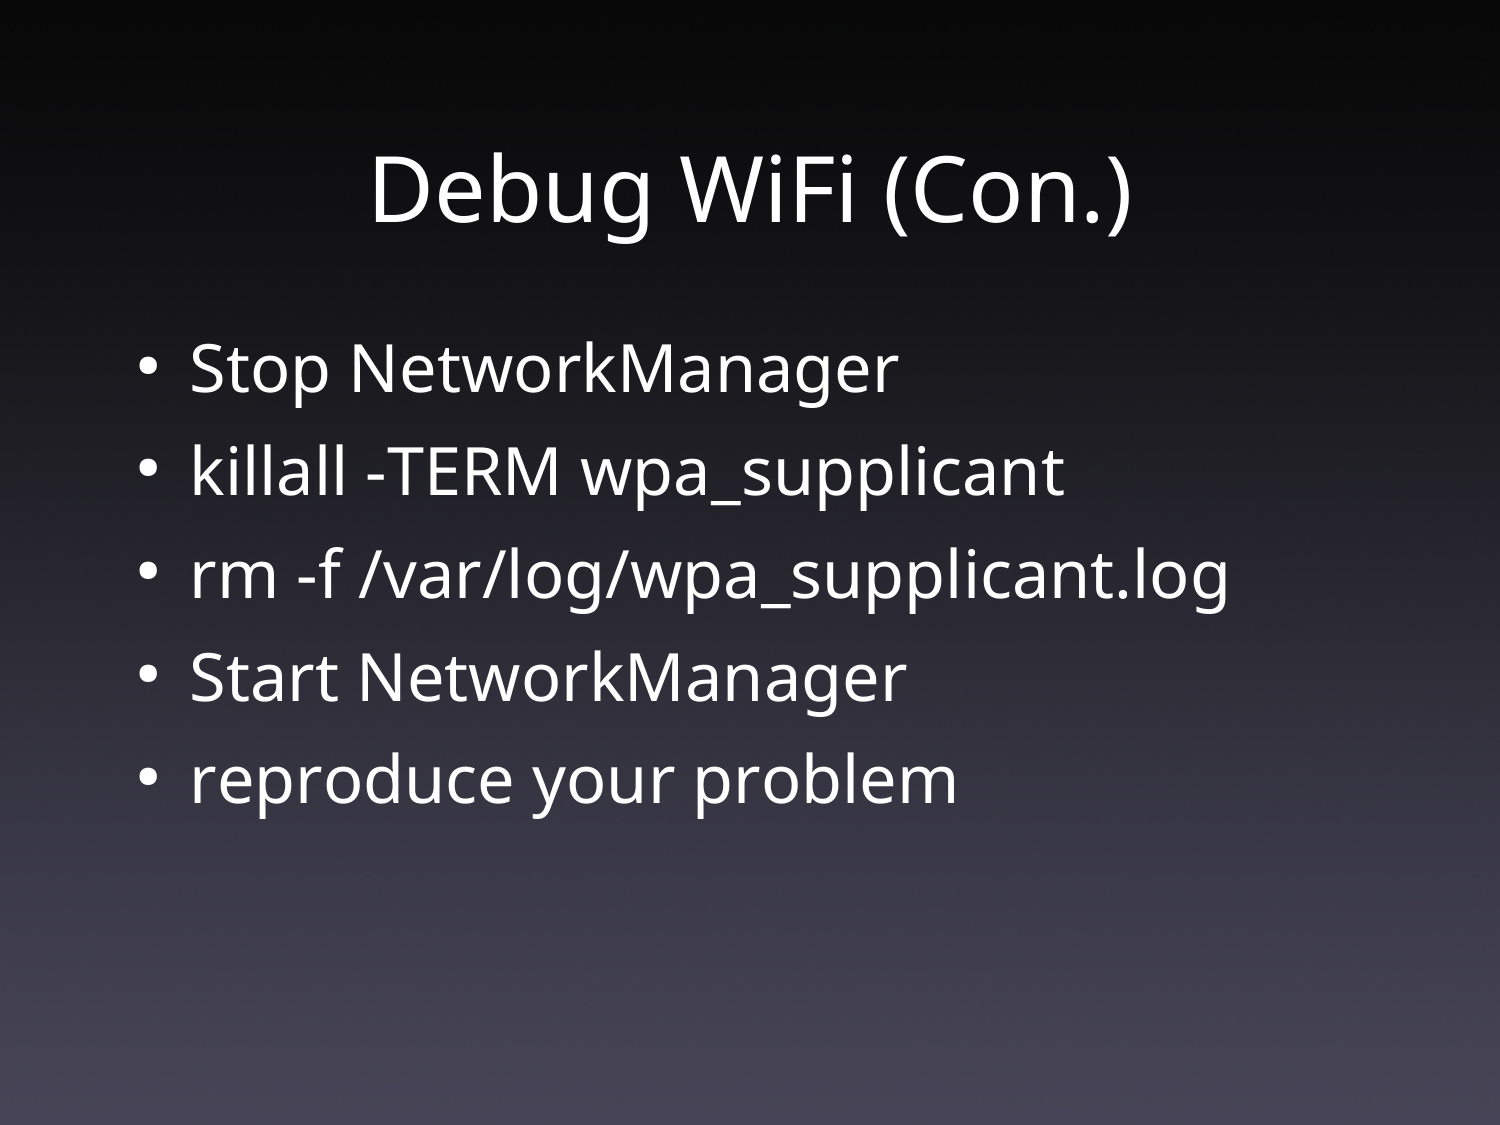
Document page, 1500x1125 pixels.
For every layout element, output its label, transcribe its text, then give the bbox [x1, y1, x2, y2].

title Debug WiFi (Con.) [110, 93, 1392, 282]
list Stop NetworkManager killall -TERM wpa_supplicant rm -f /var/log/wpa_supplicant.log Start NetworkManager reproduce your problem [118, 321, 1400, 919]
picture [0, 0, 1500, 1125]
